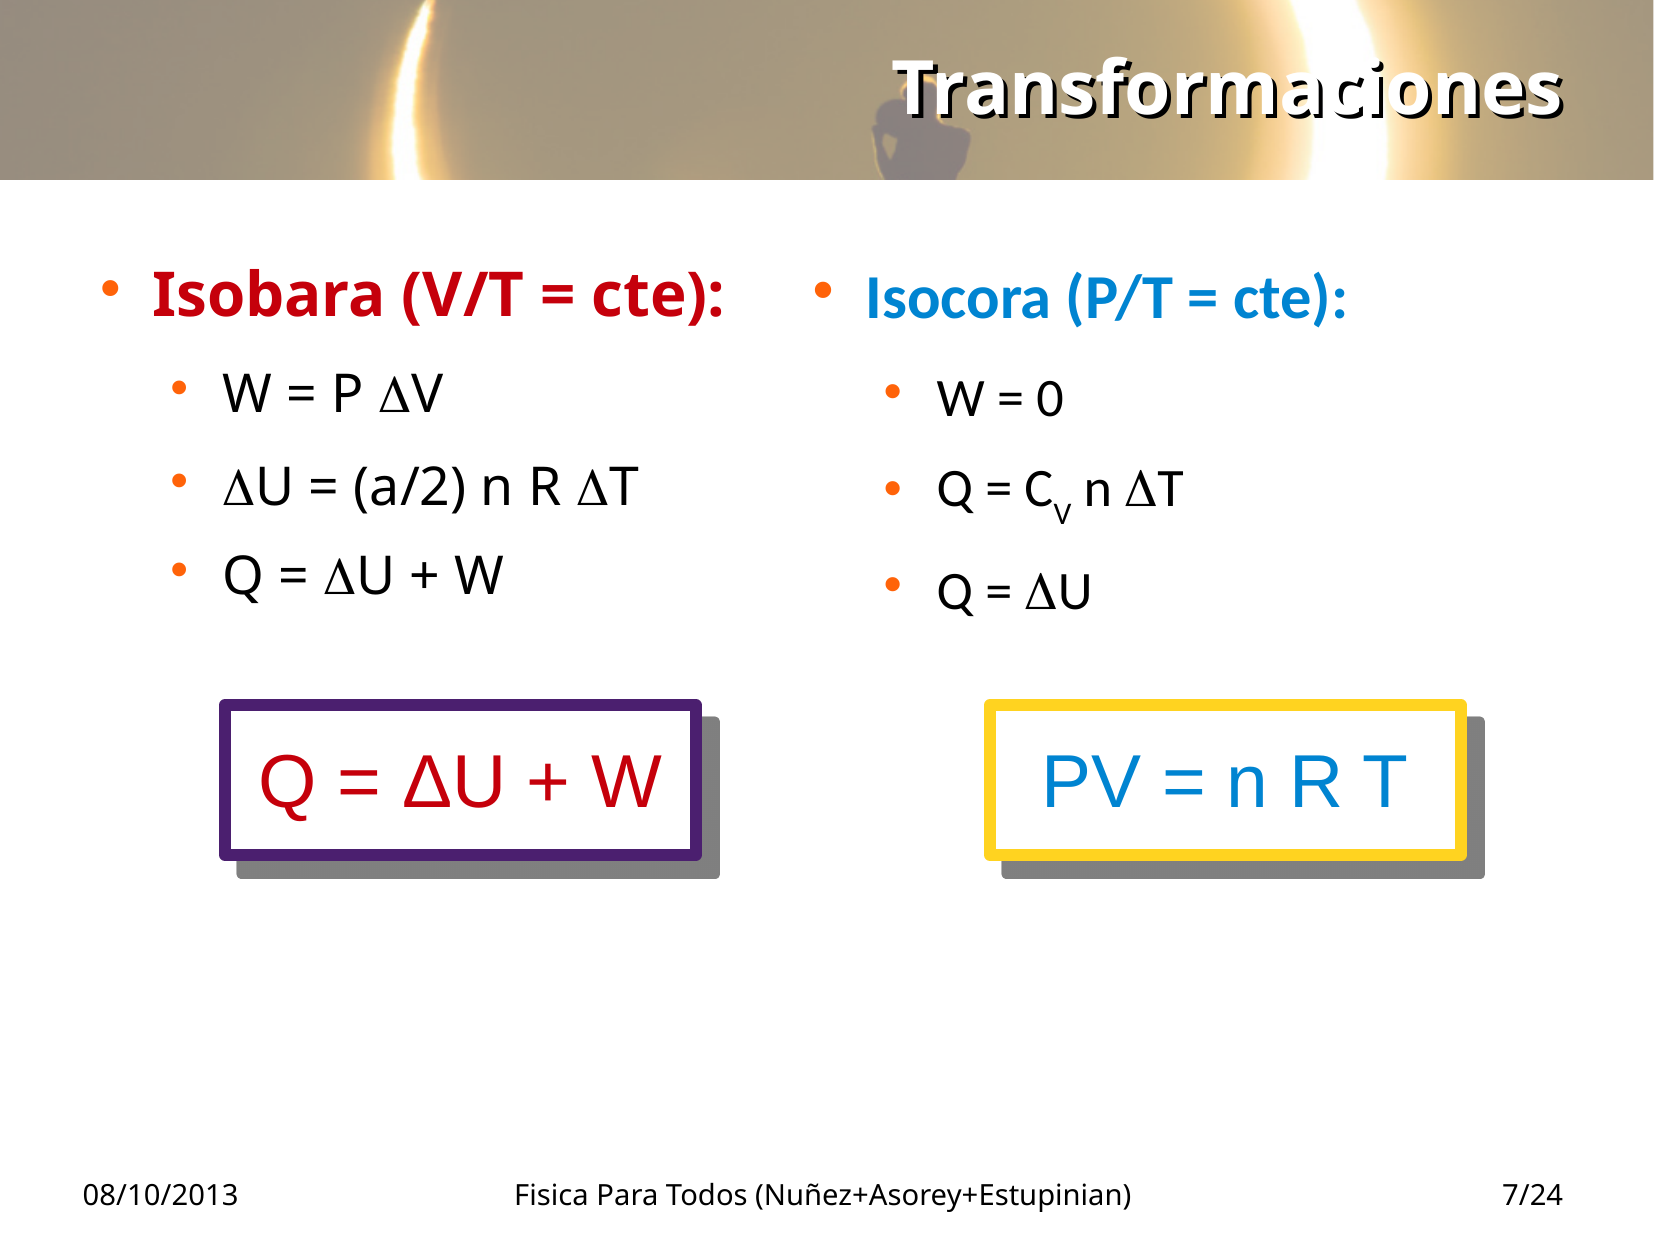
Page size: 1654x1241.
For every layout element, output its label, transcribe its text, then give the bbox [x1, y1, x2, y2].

text_box PV = n R T [989, 705, 1461, 856]
list Isobara (V/T = cte): W = P V U = (a/2) n R T Q = U + W [82, 255, 795, 610]
picture [0, 0, 1654, 180]
title Transformaciones [75, 19, 1564, 151]
list Isocora (P/T = cte): W = 0 Q = CV n T Q = U [795, 255, 1572, 621]
text_box Q = ΔU + W [224, 705, 696, 856]
